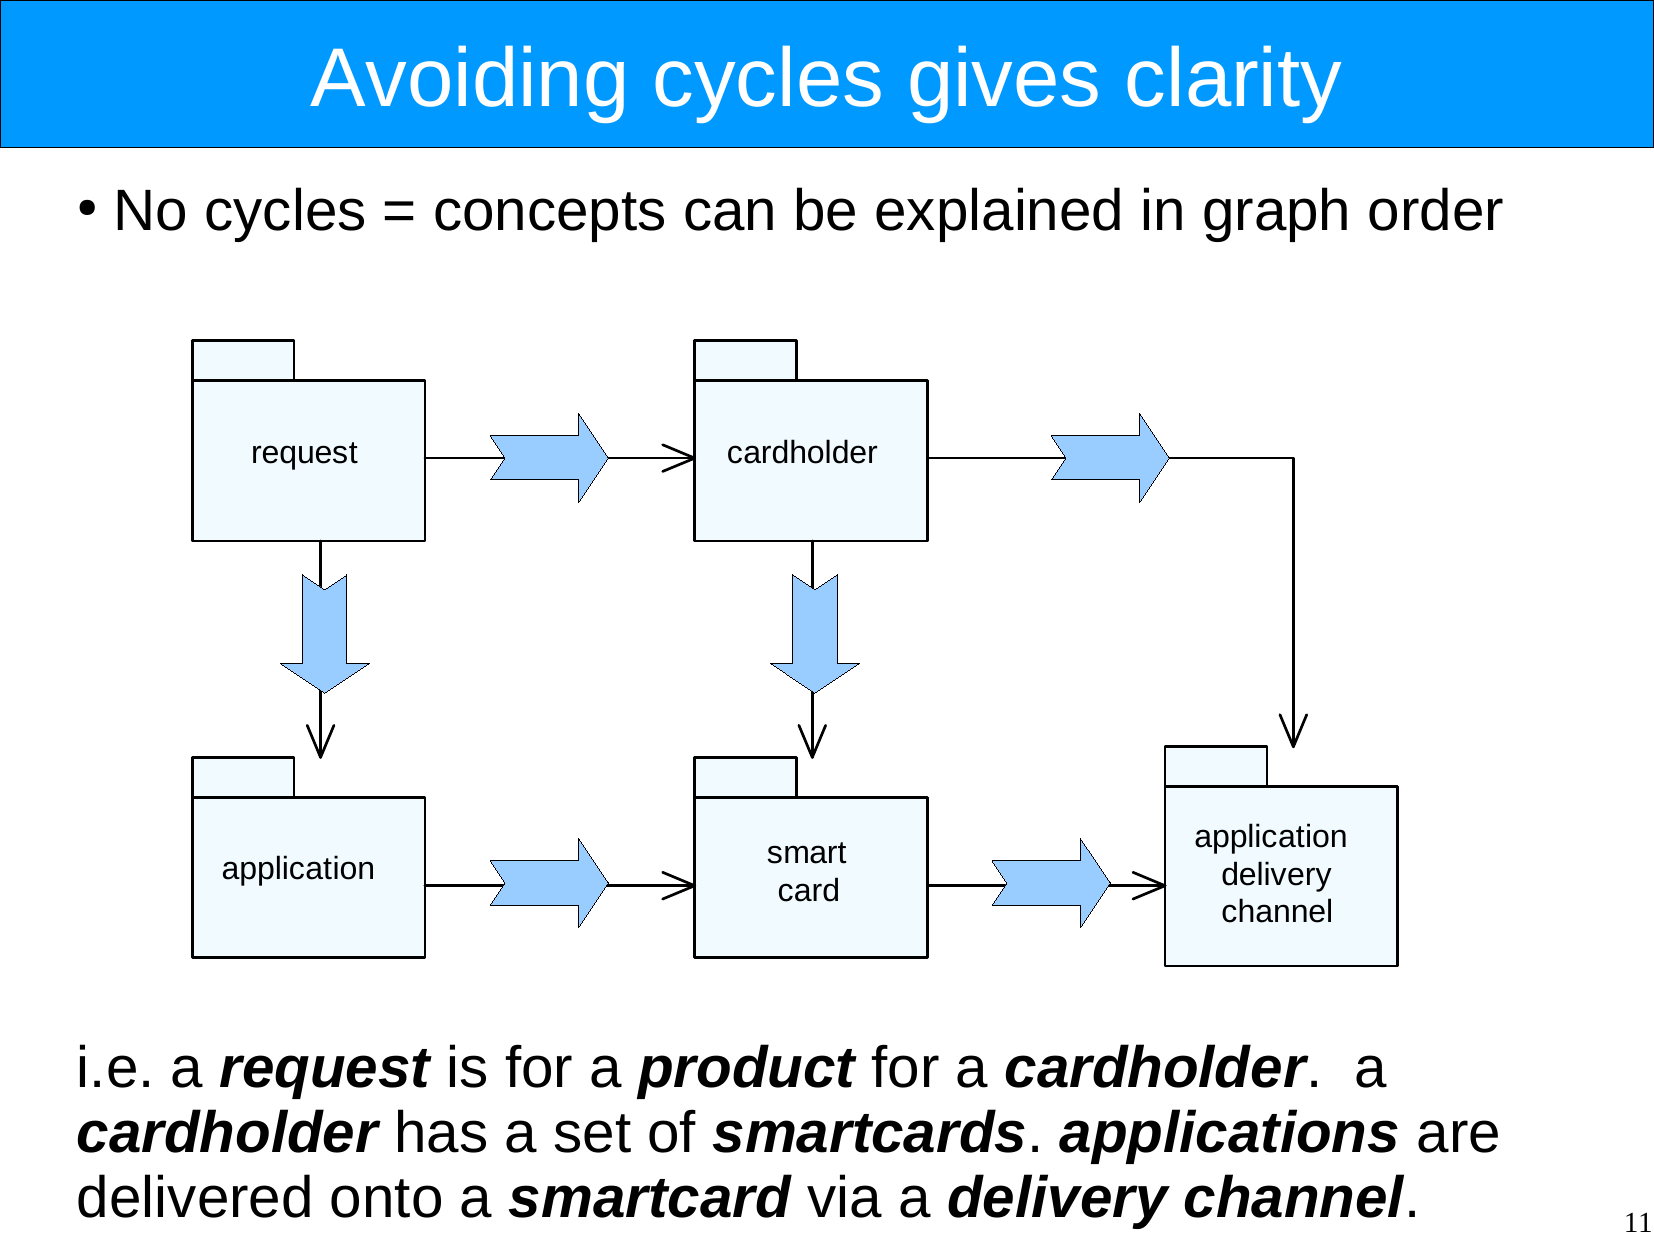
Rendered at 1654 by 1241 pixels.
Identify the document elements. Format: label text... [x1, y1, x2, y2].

list No cycles = concepts can be explained in graph order i.e. a request is for a product for a cardholder. a cardholder has a set of smartcards. applications are delivered onto a smartcard via a delivery channel. [76, 177, 1565, 1230]
title Avoiding cycles gives clarity [82, 13, 1571, 142]
